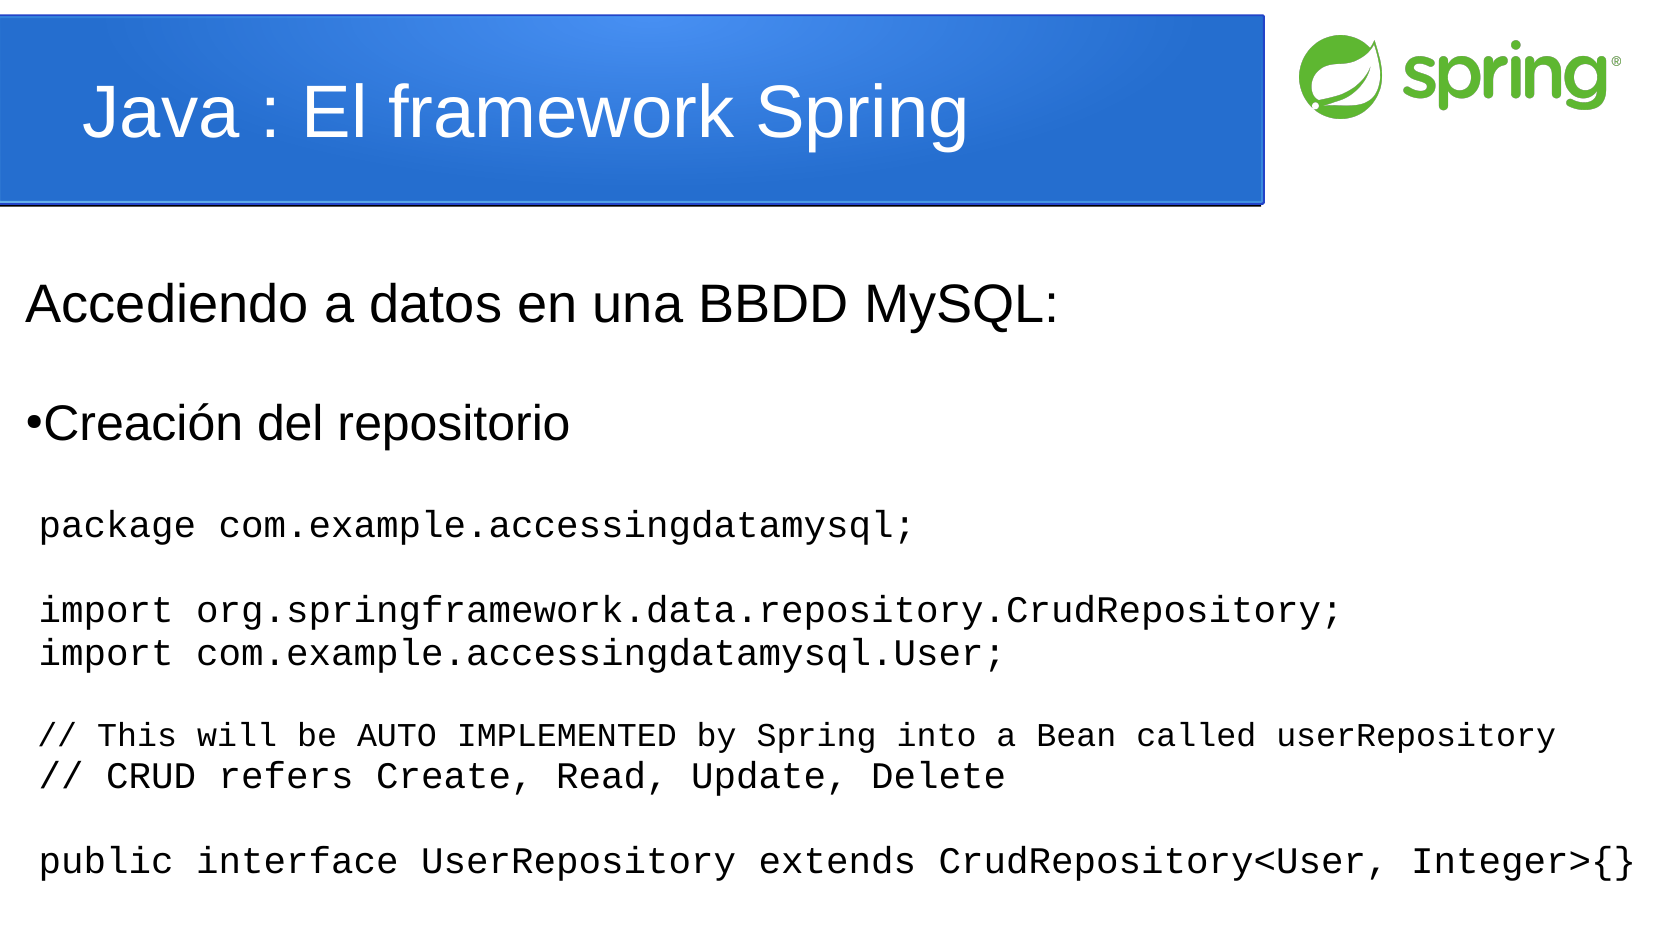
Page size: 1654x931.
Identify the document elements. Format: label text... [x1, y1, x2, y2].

picture [1299, 35, 1621, 119]
title Java : El framework Spring [82, 35, 1235, 164]
subtitle Accediendo a datos en una BBDD MySQL: Creación del repositorio package com.example.accessingdatamysql; import org.springframework.data.repository.CrudRepository; import com.example.accessingdatamysql.User; // This will be AUTO IMPLEMENTED by Spring into a Bean called userRepository // CRUD refers Create, Read, Update, Delete public interface UserRepository extends CrudRepository<User, Integer>{} [25, 164, 1644, 931]
